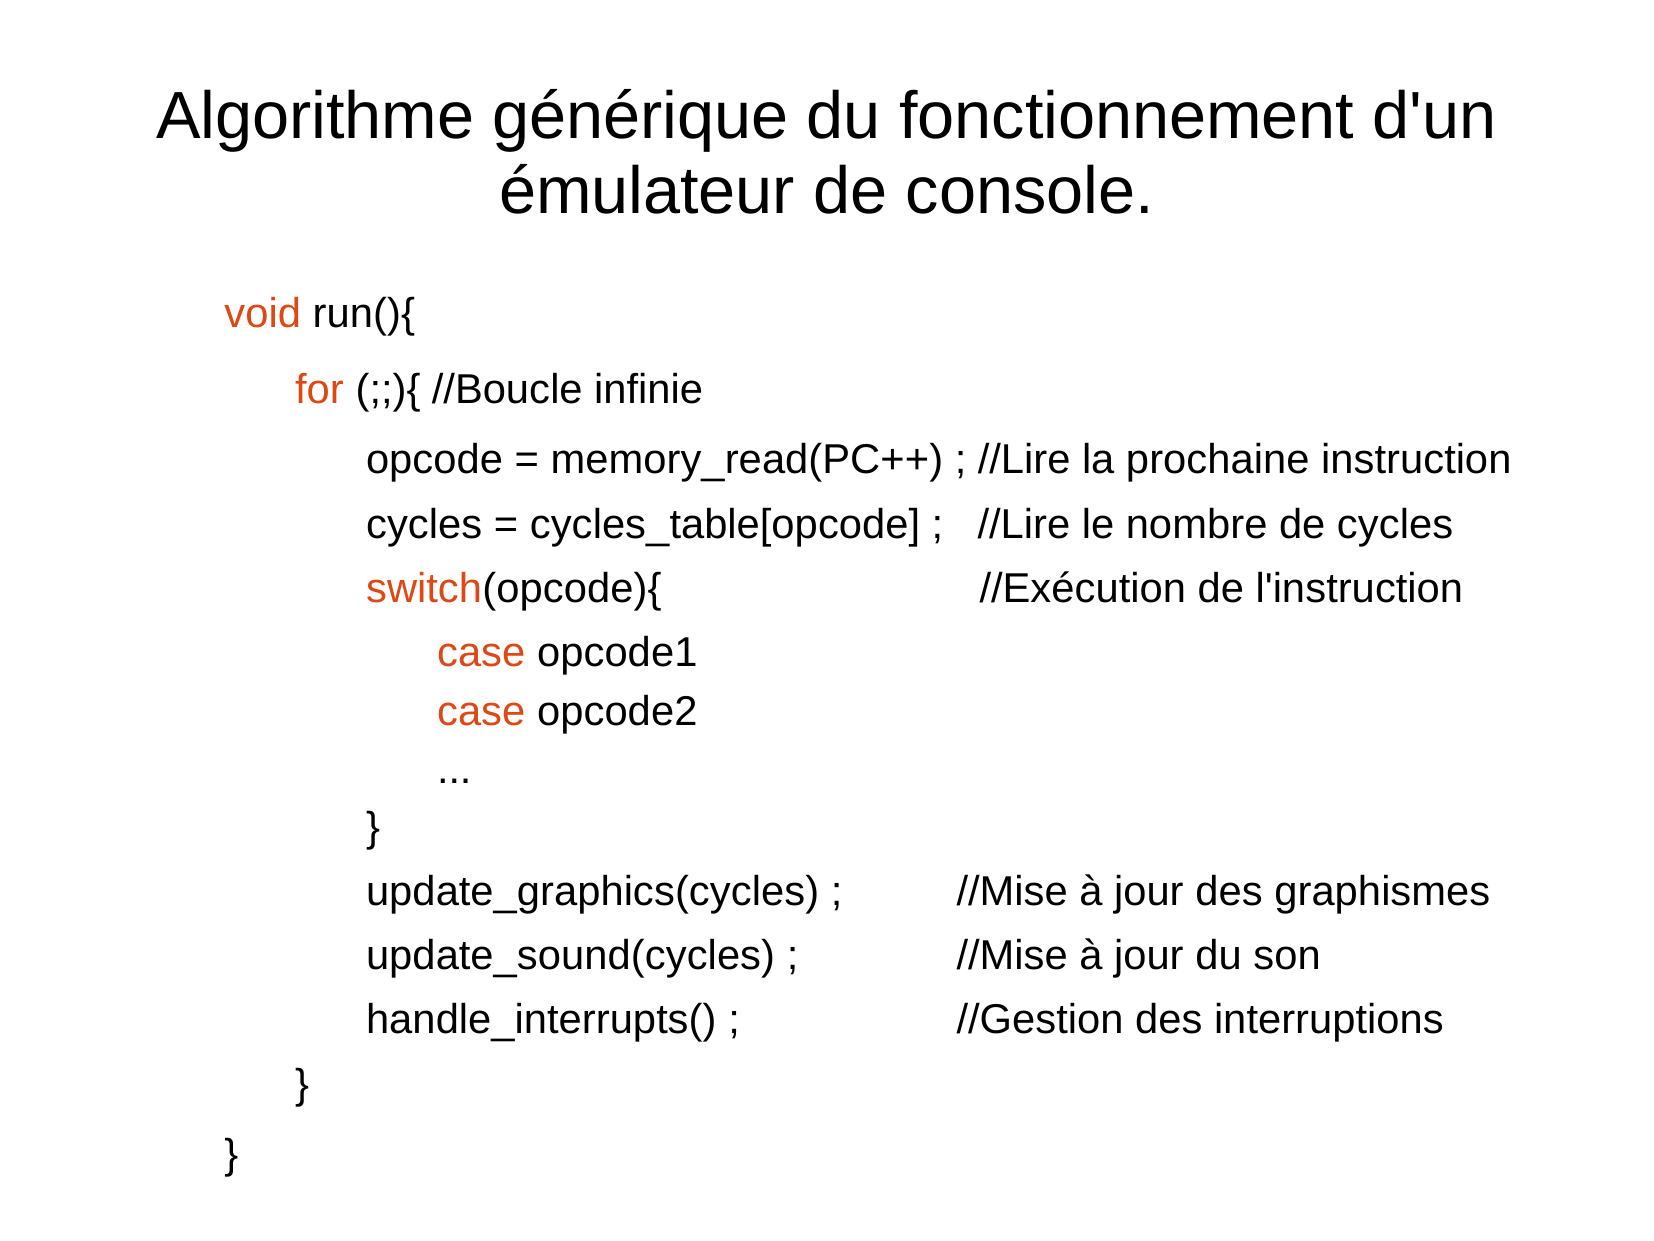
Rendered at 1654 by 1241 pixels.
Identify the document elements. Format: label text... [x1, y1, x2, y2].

list void run(){ for (;;){ //Boucle infinie opcode = memory_read(PC++) ; //Lire la prochaine instruction cycles = cycles_table[opcode] ; //Lire le nombre de cycles switch(opcode){ //Exécution de l'instruction case opcode1 case opcode2 ... } update_graphics(cycles) ; //Mise à jour des graphismes update_sound(cycles) ; //Mise à jour du son handle_interrupts() ; //Gestion des interruptions } } [153, 290, 1609, 1217]
title Algorithme générique du fonctionnement d'un émulateur de console. [82, 49, 1571, 257]
